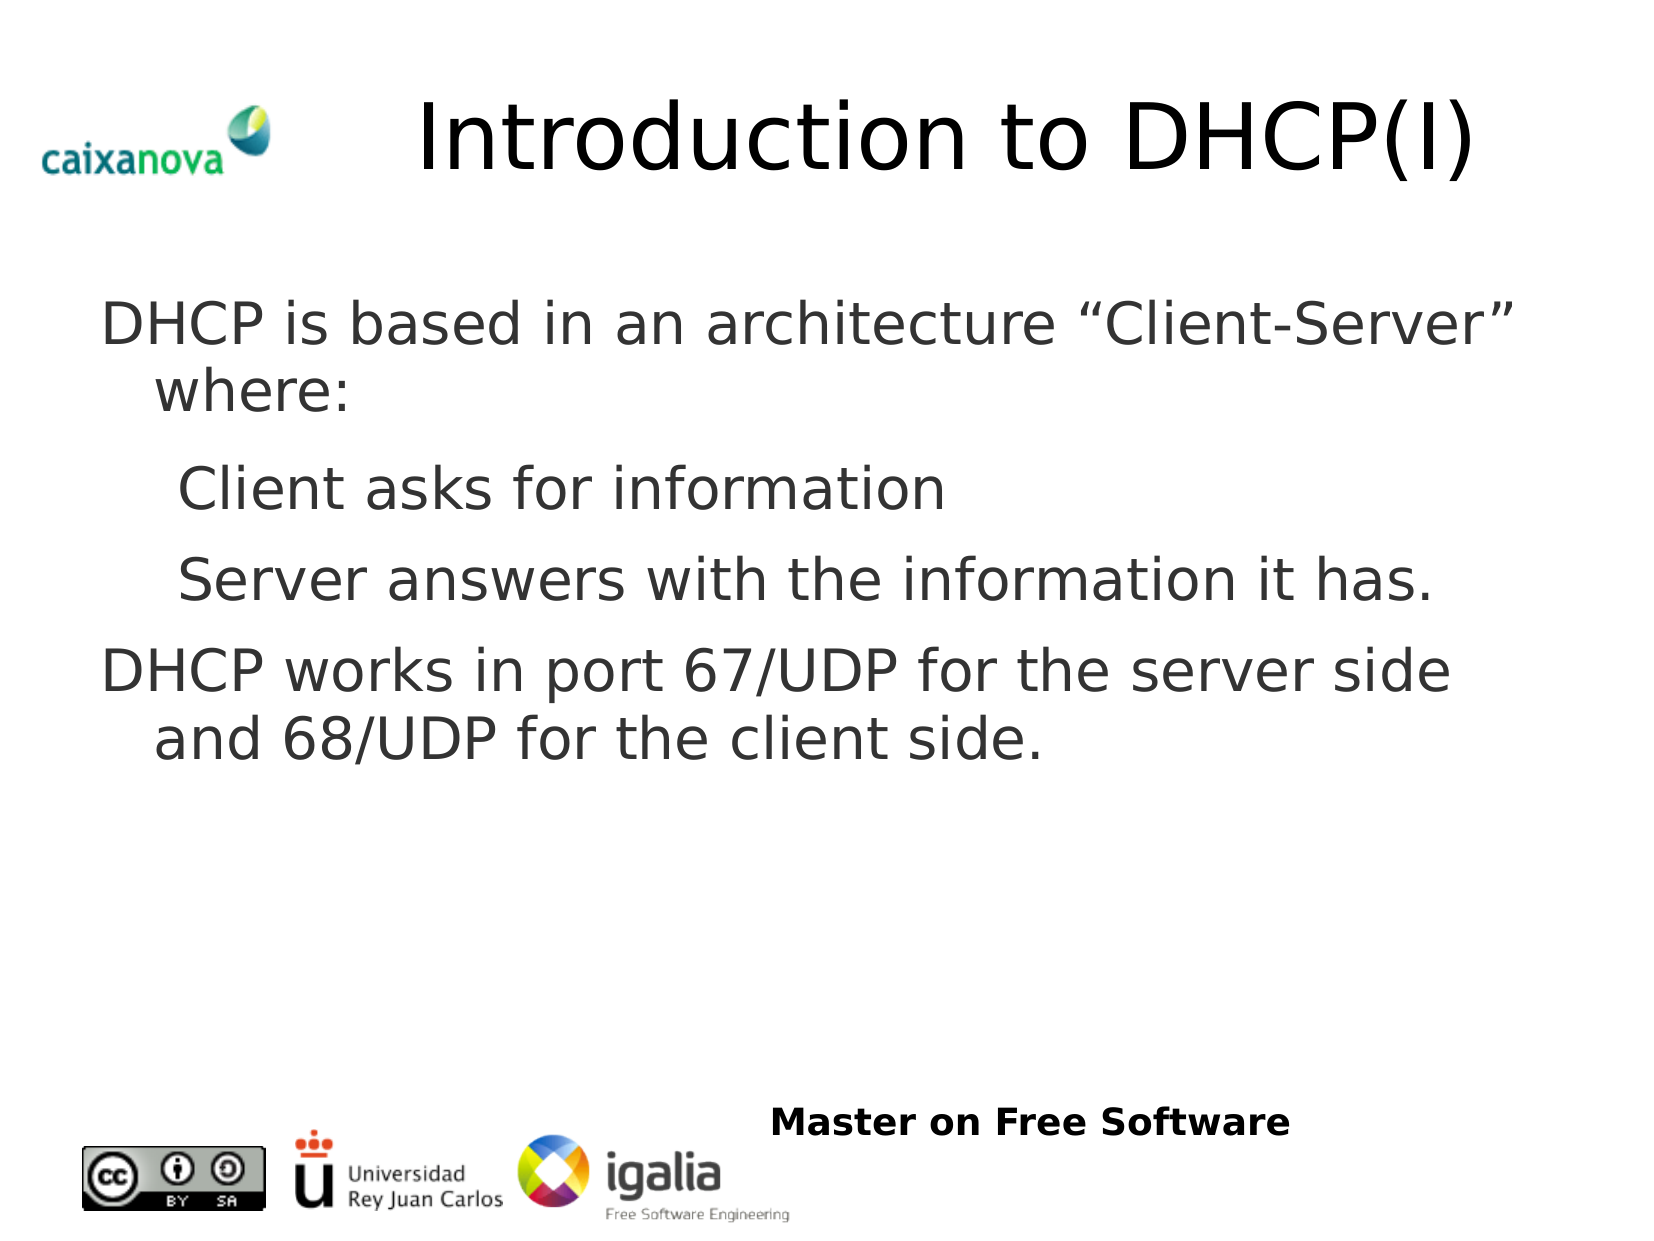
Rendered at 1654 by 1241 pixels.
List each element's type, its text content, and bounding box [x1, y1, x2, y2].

picture [29, 73, 284, 207]
title Introduction to DHCP(I) [295, 38, 1601, 237]
picture [295, 1121, 811, 1235]
picture [82, 1146, 266, 1211]
list DHCP is based in an architecture “Client-Server” where: Client asks for information Server answers with the information it has. DHCP works in port 67/UDP for the server side and 68/UDP for the client side. [82, 290, 1571, 1093]
